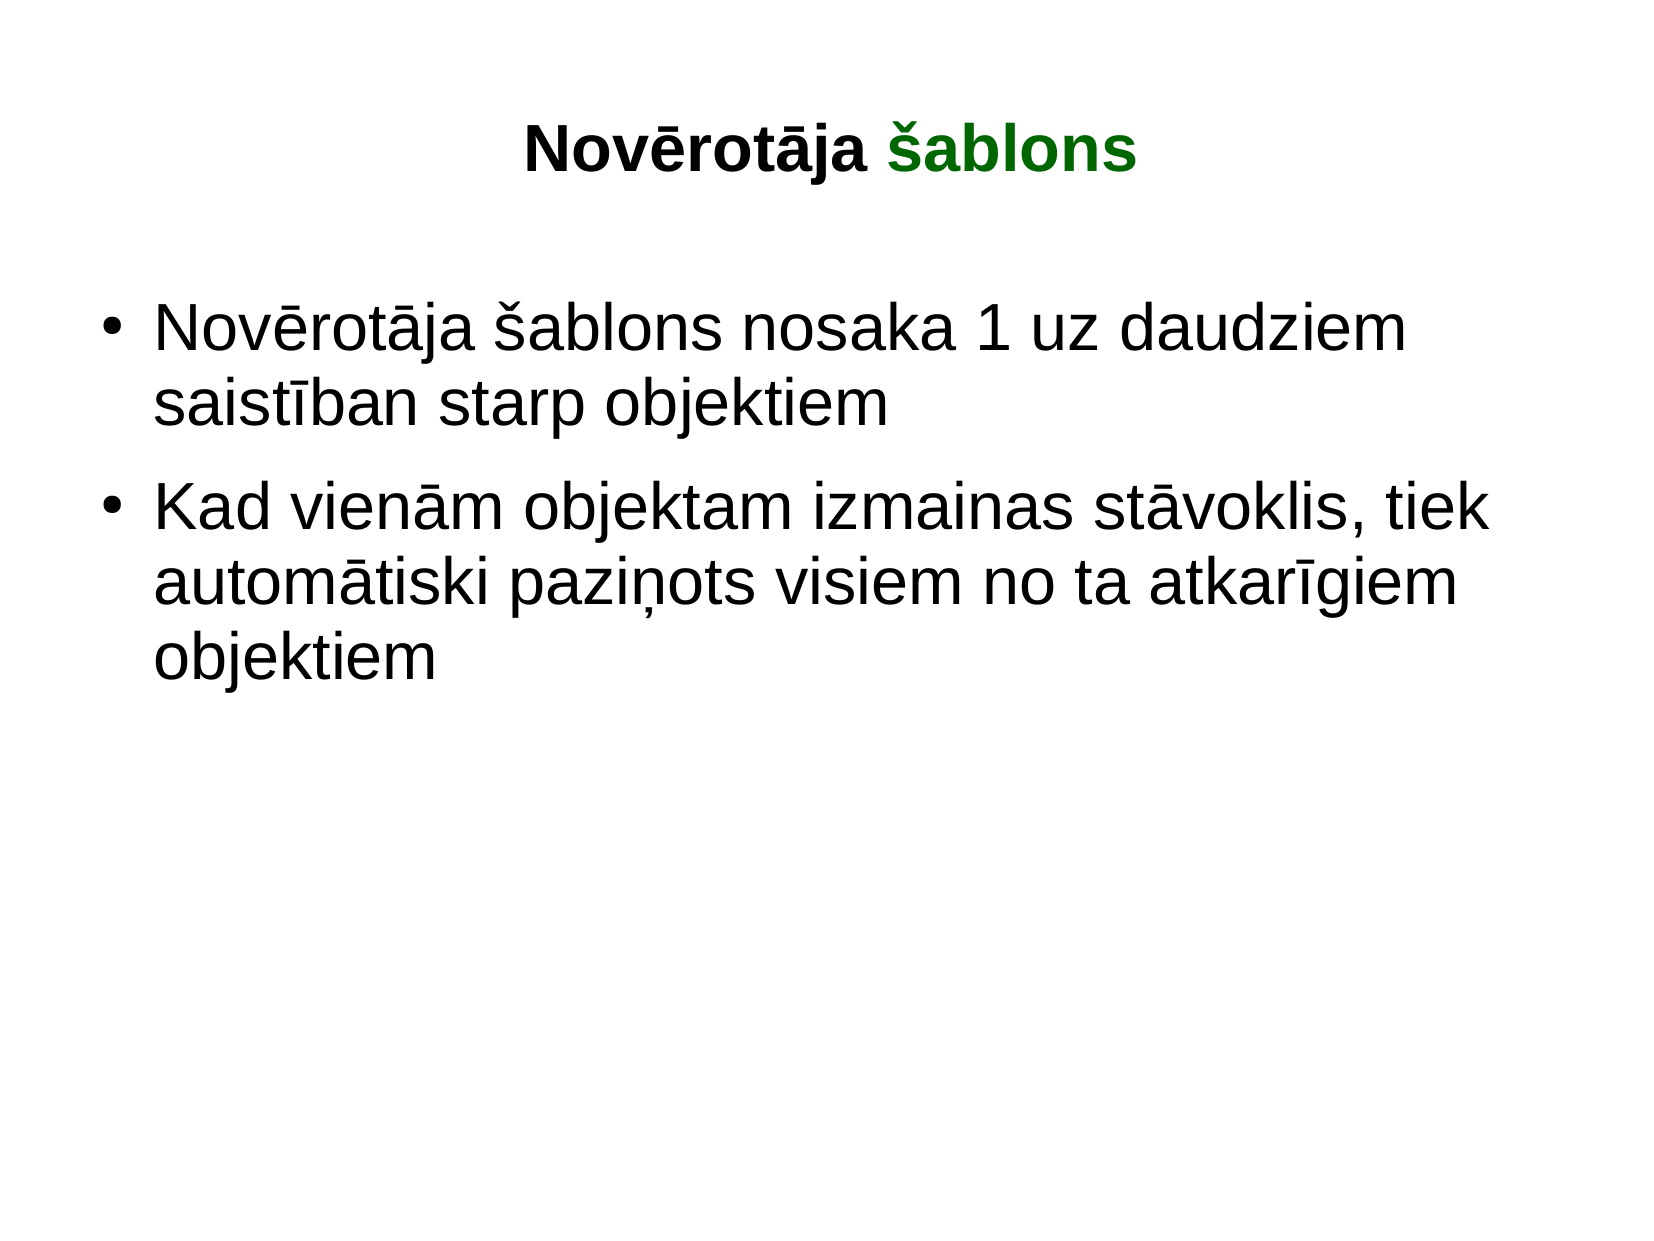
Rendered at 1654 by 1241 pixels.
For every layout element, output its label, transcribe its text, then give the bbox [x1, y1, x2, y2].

list Novērotāja šablons nosaka 1 uz daudziem saistīban starp objektiem Kad vienām objektam izmainas stāvoklis, tiek automātiski paziņots visiem no ta atkarīgiem objektiem [82, 290, 1571, 1010]
title Novērotāja šablons [86, 45, 1576, 253]
